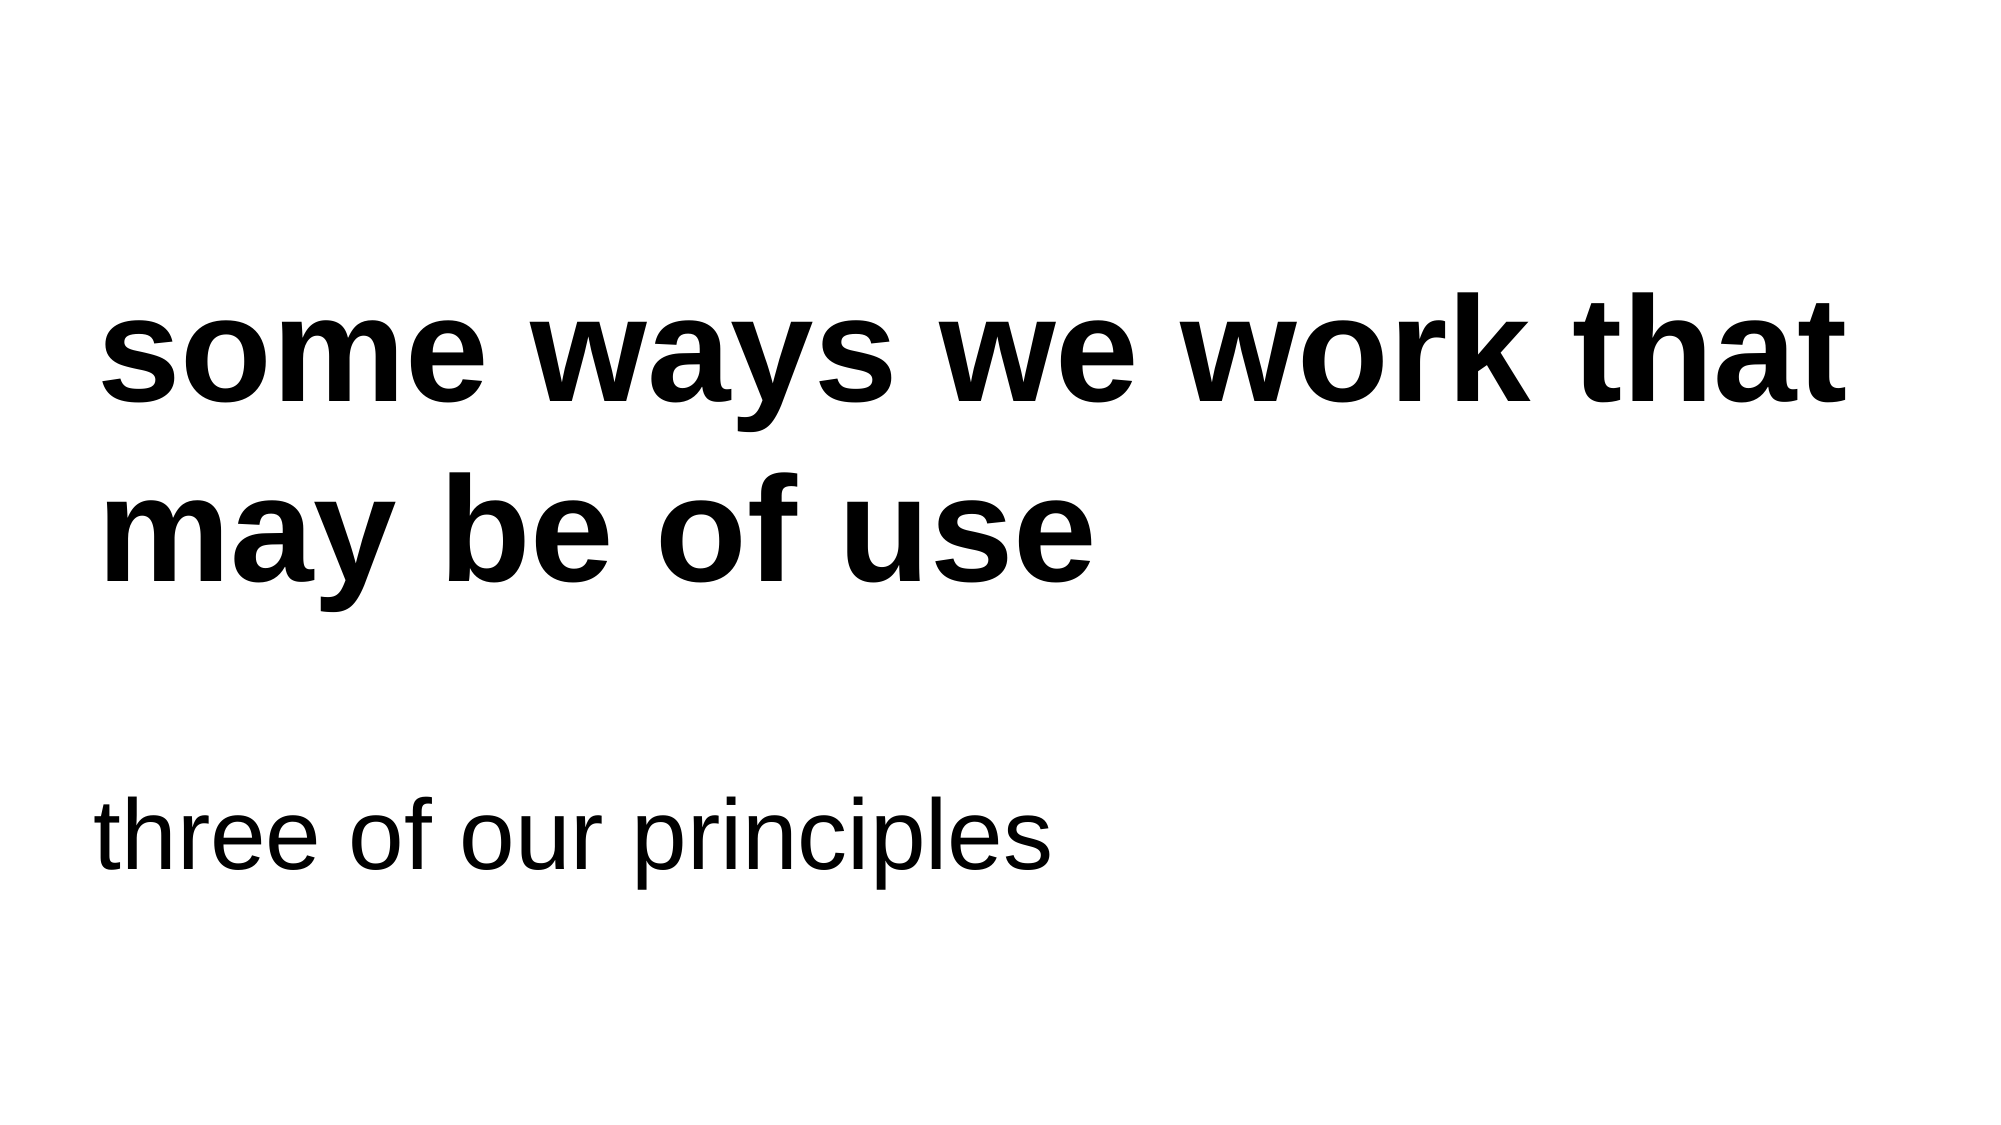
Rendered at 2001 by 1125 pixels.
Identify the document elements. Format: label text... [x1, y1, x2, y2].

text_box three of our principles [78, 754, 1922, 1019]
text_box some ways we work that may be of use [82, 243, 1898, 695]
